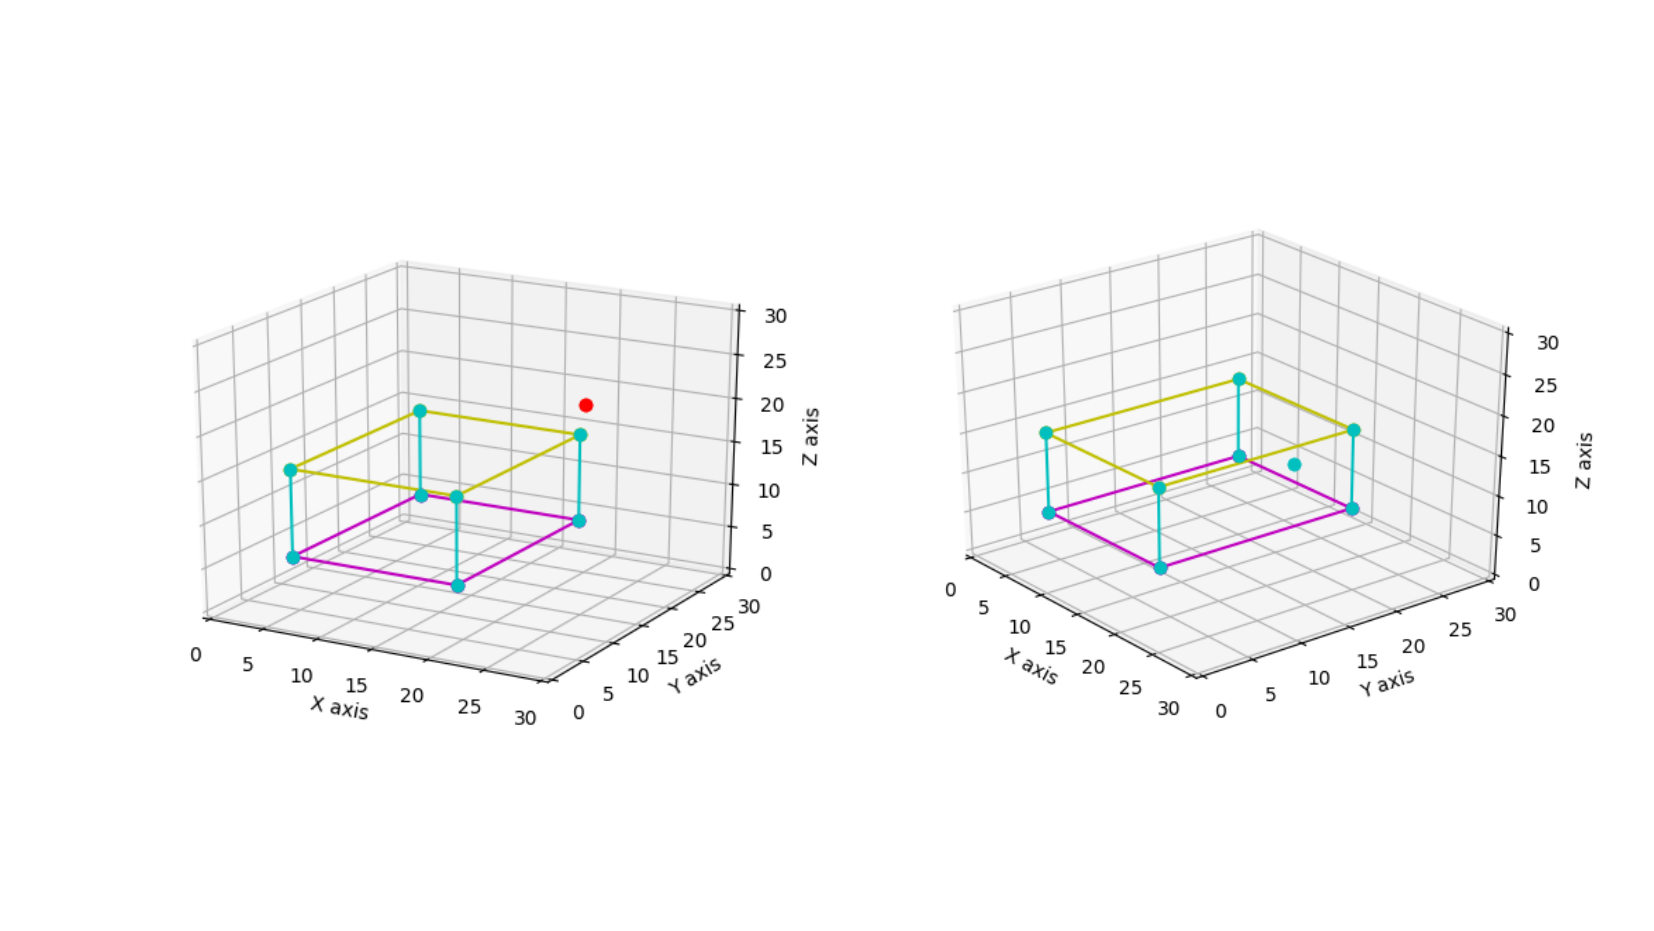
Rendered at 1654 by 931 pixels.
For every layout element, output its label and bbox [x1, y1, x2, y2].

picture [0, 118, 1650, 804]
